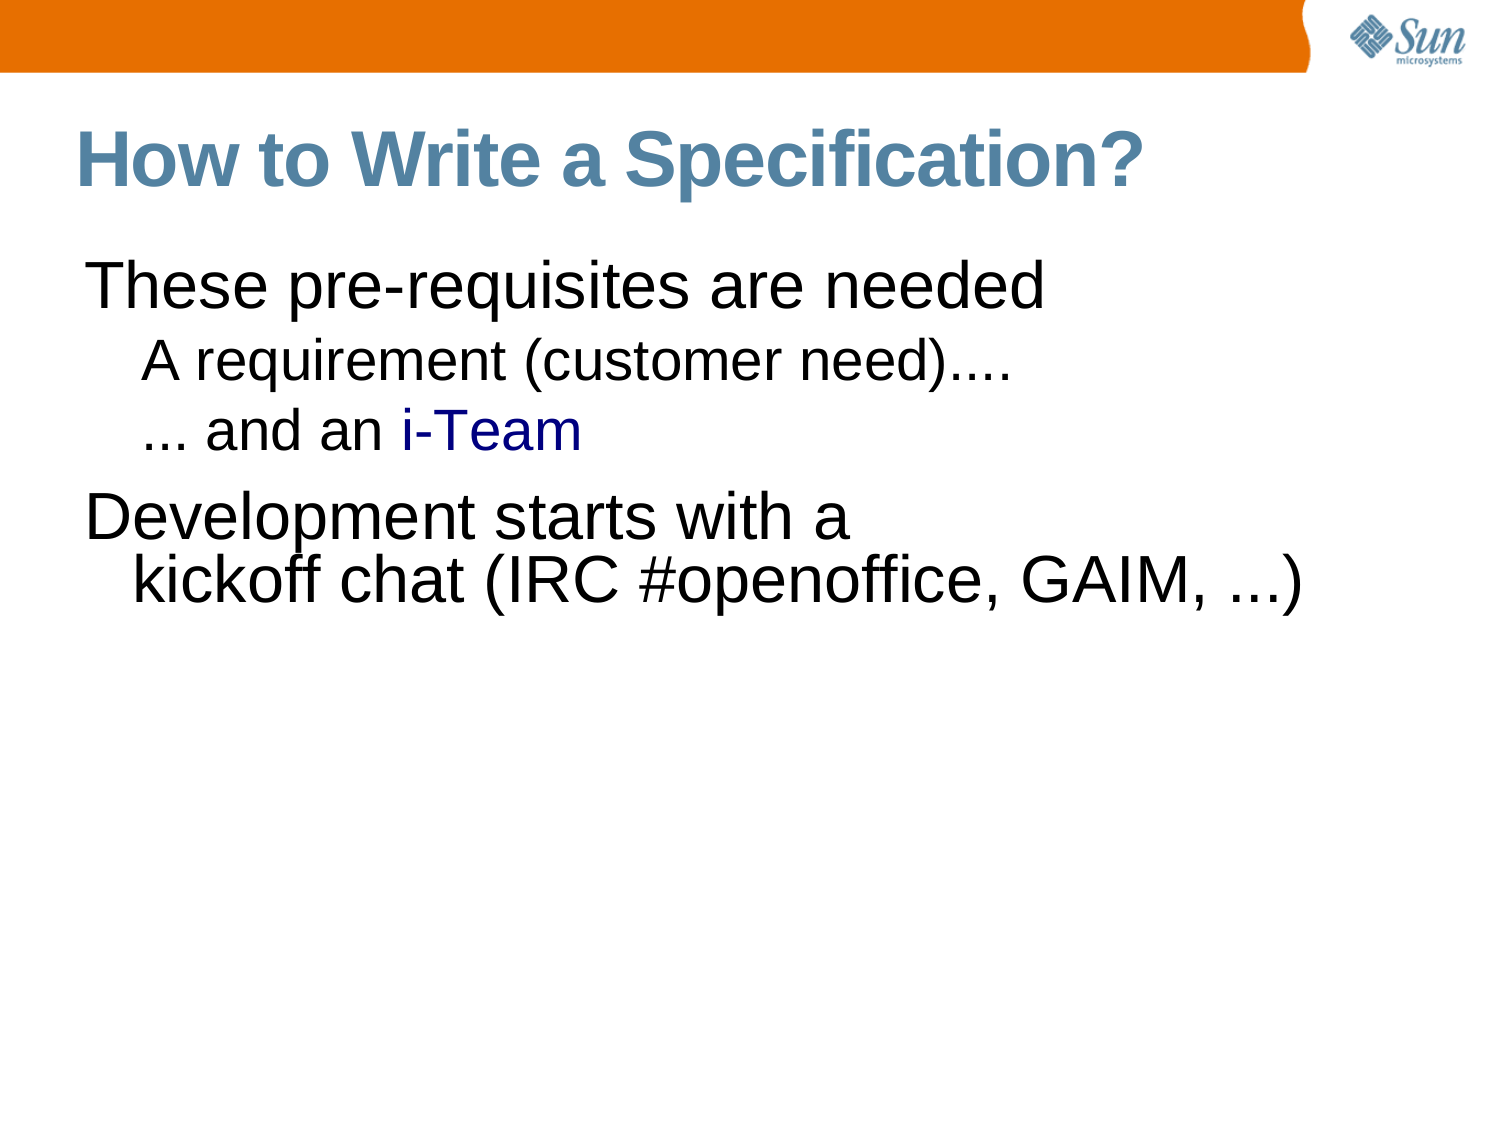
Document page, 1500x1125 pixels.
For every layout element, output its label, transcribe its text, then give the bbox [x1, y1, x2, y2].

picture [0, 0, 1500, 75]
list These pre-requisites are needed A requirement (customer need).... ... and an i-Team Development starts with a kickoff chat (IRC #openoffice, GAIM, ...) [64, 257, 1402, 1017]
title How to Write a Specification? [75, 122, 1438, 228]
